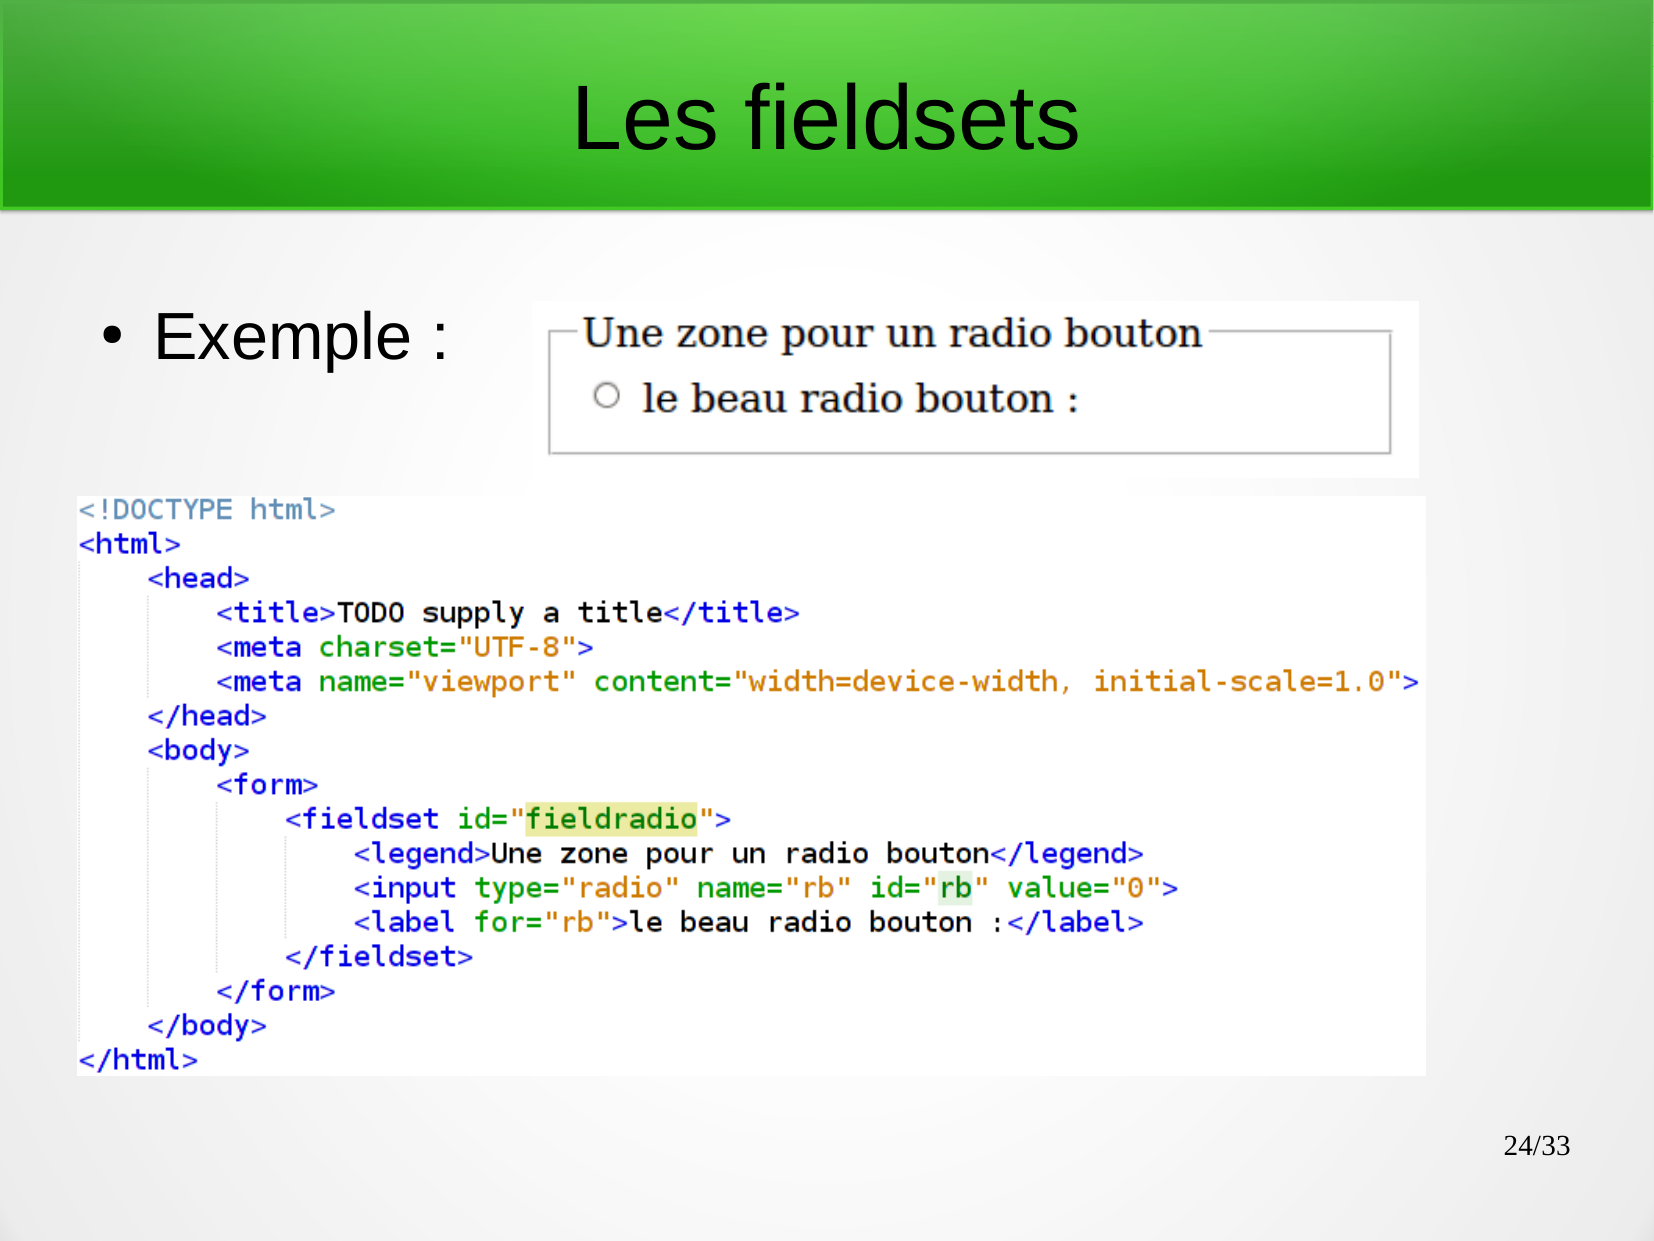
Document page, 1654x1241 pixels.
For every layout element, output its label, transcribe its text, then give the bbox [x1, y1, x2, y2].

list Exemple : [82, 299, 1571, 1019]
title Les fieldsets [82, 47, 1571, 189]
picture [77, 496, 1426, 1076]
picture [532, 301, 1419, 478]
